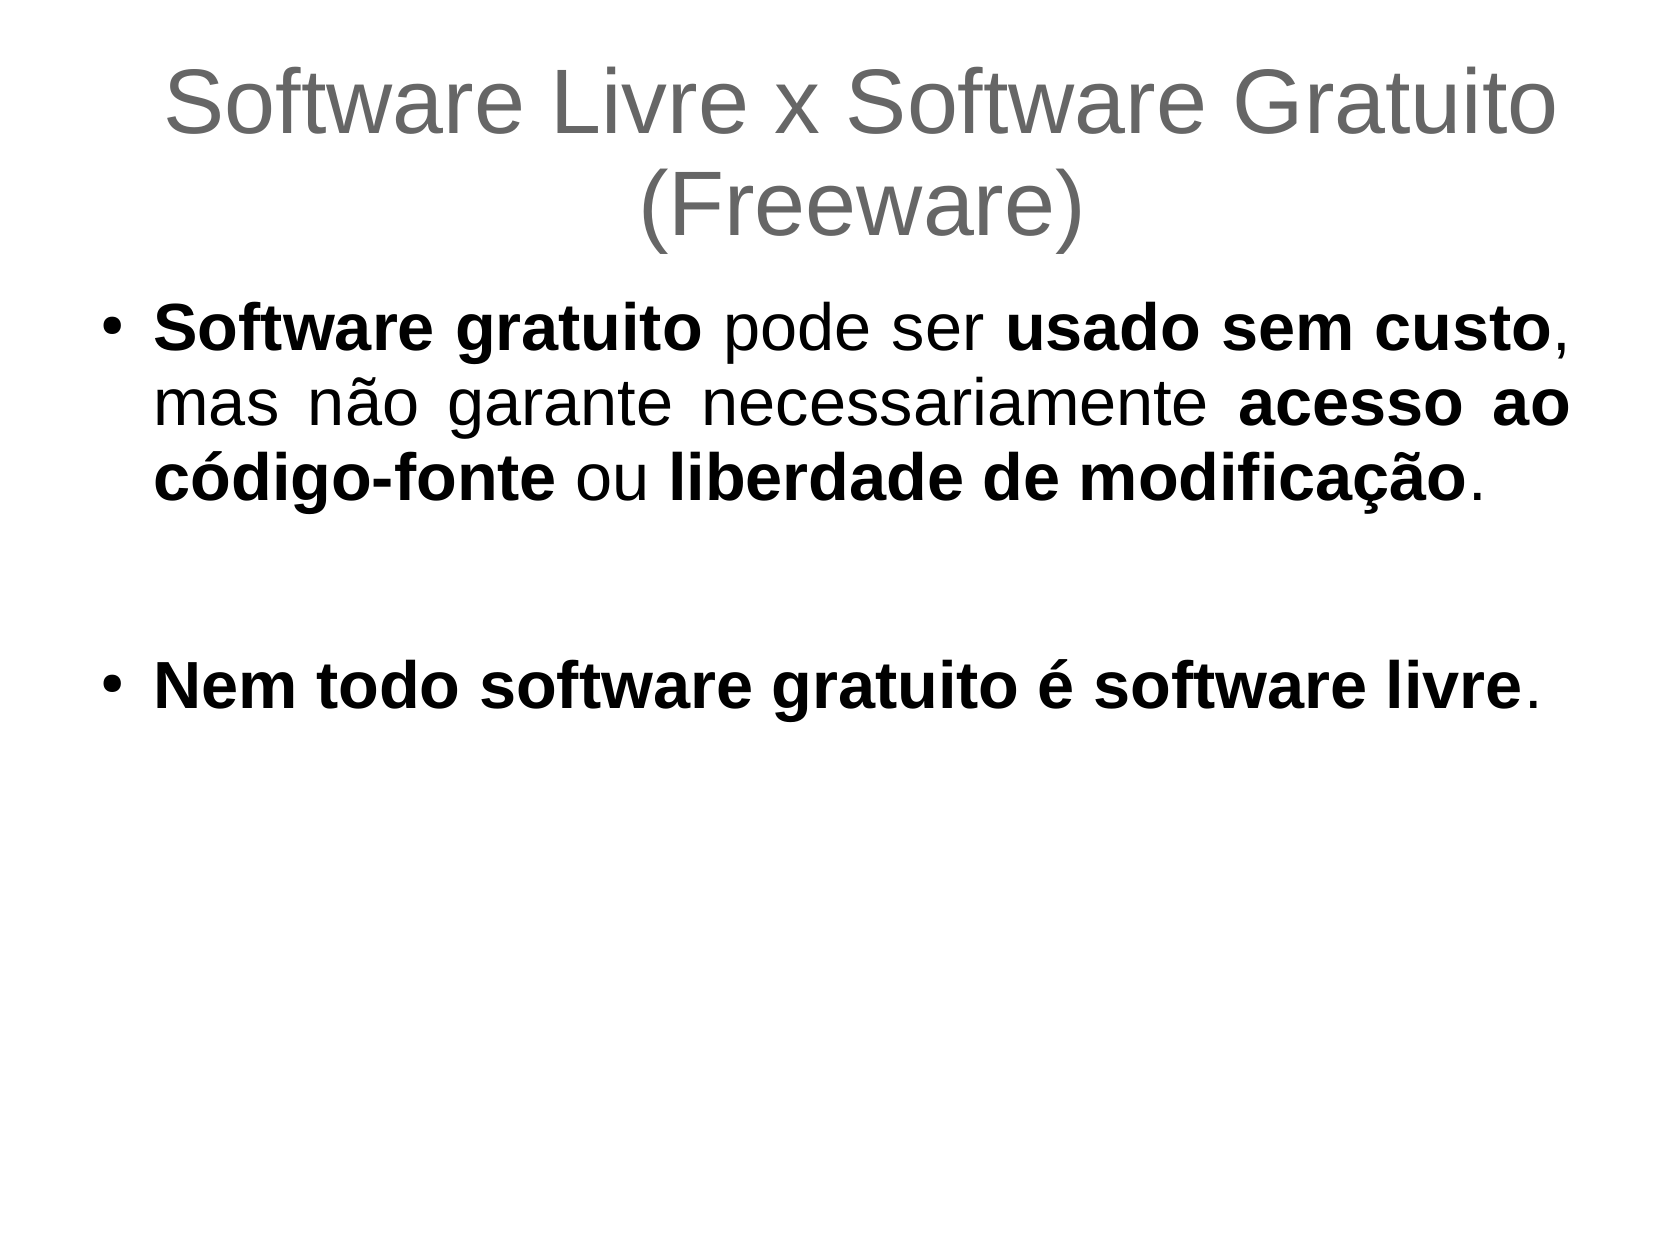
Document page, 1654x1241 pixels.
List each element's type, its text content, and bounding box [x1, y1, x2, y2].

list Software gratuito pode ser usado sem custo, mas não garante necessariamente acesso ao código-fonte ou liberdade de modificação. Nem todo software gratuito é software livre. [82, 290, 1571, 1016]
title Software Livre x Software Gratuito (Freeware) [82, 49, 1571, 257]
